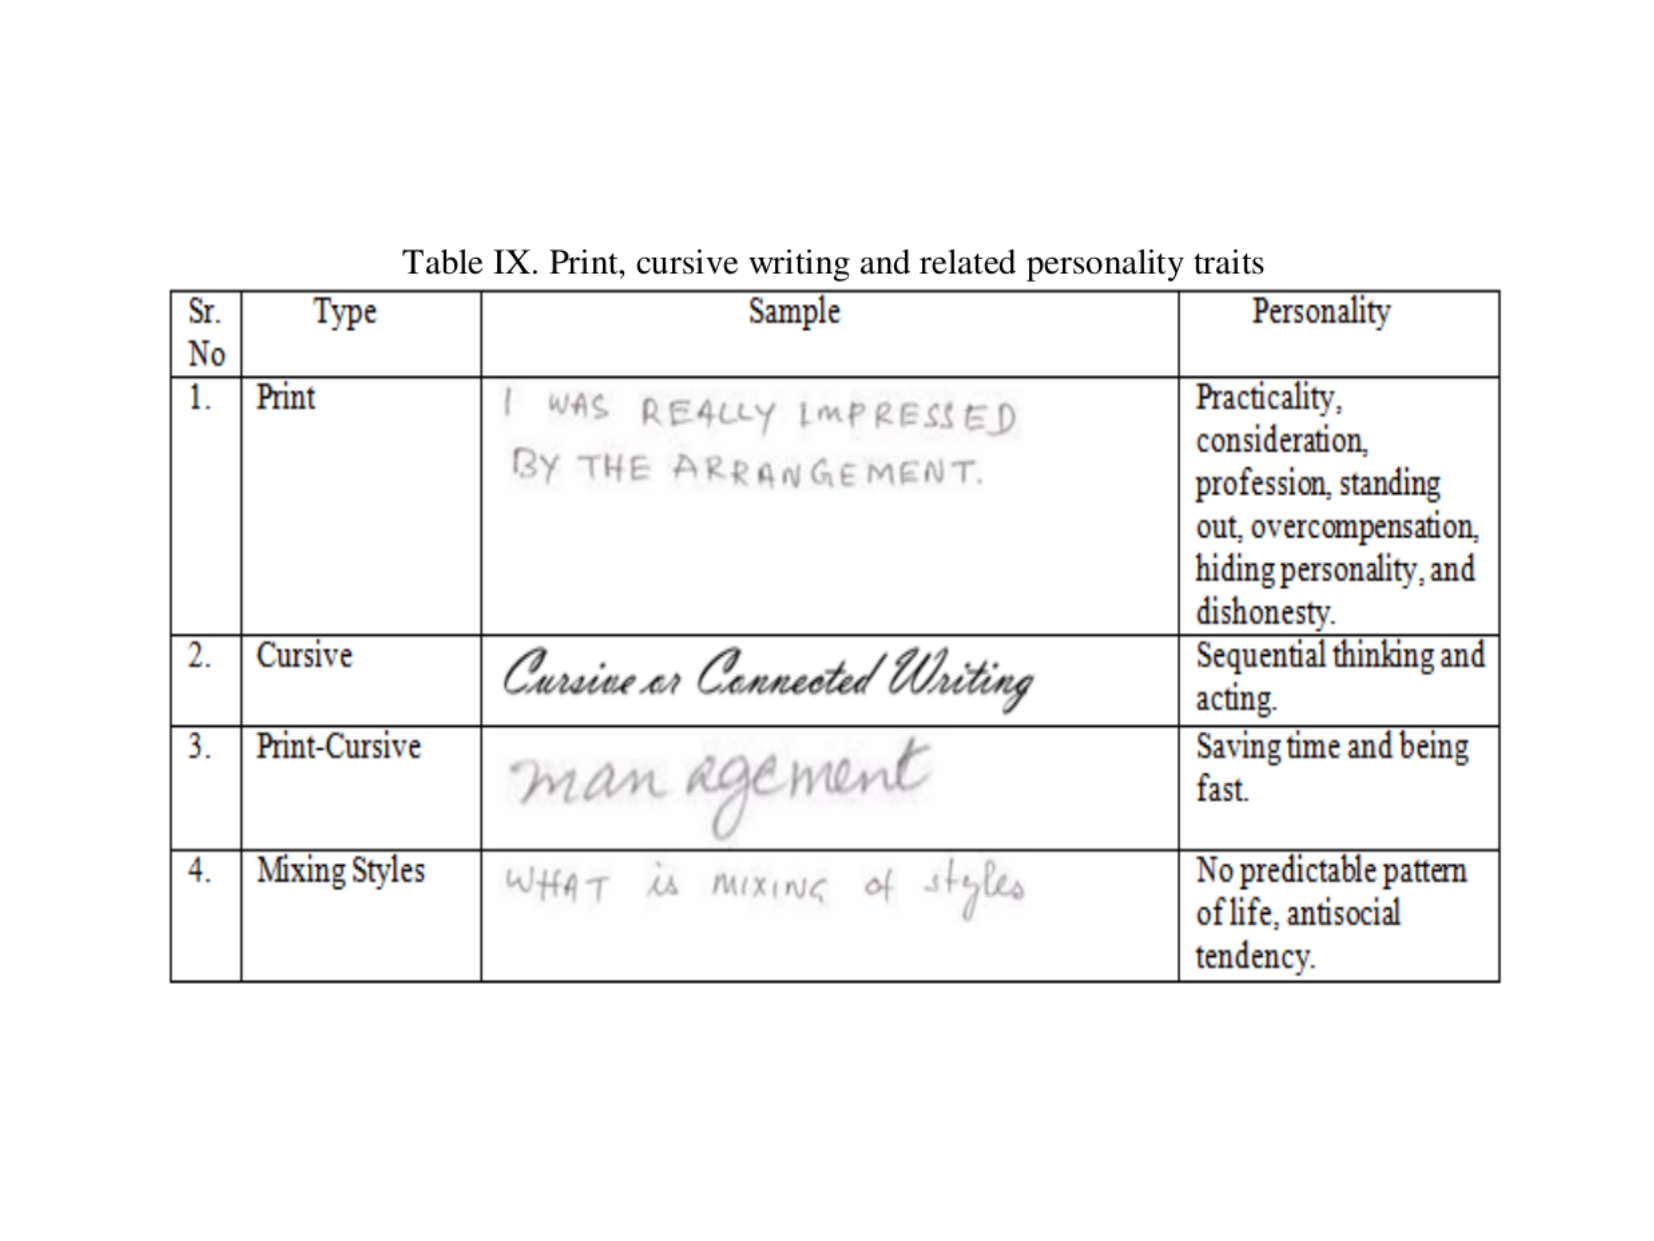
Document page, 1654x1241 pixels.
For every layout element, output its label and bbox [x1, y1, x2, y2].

picture [127, 239, 1536, 1004]
